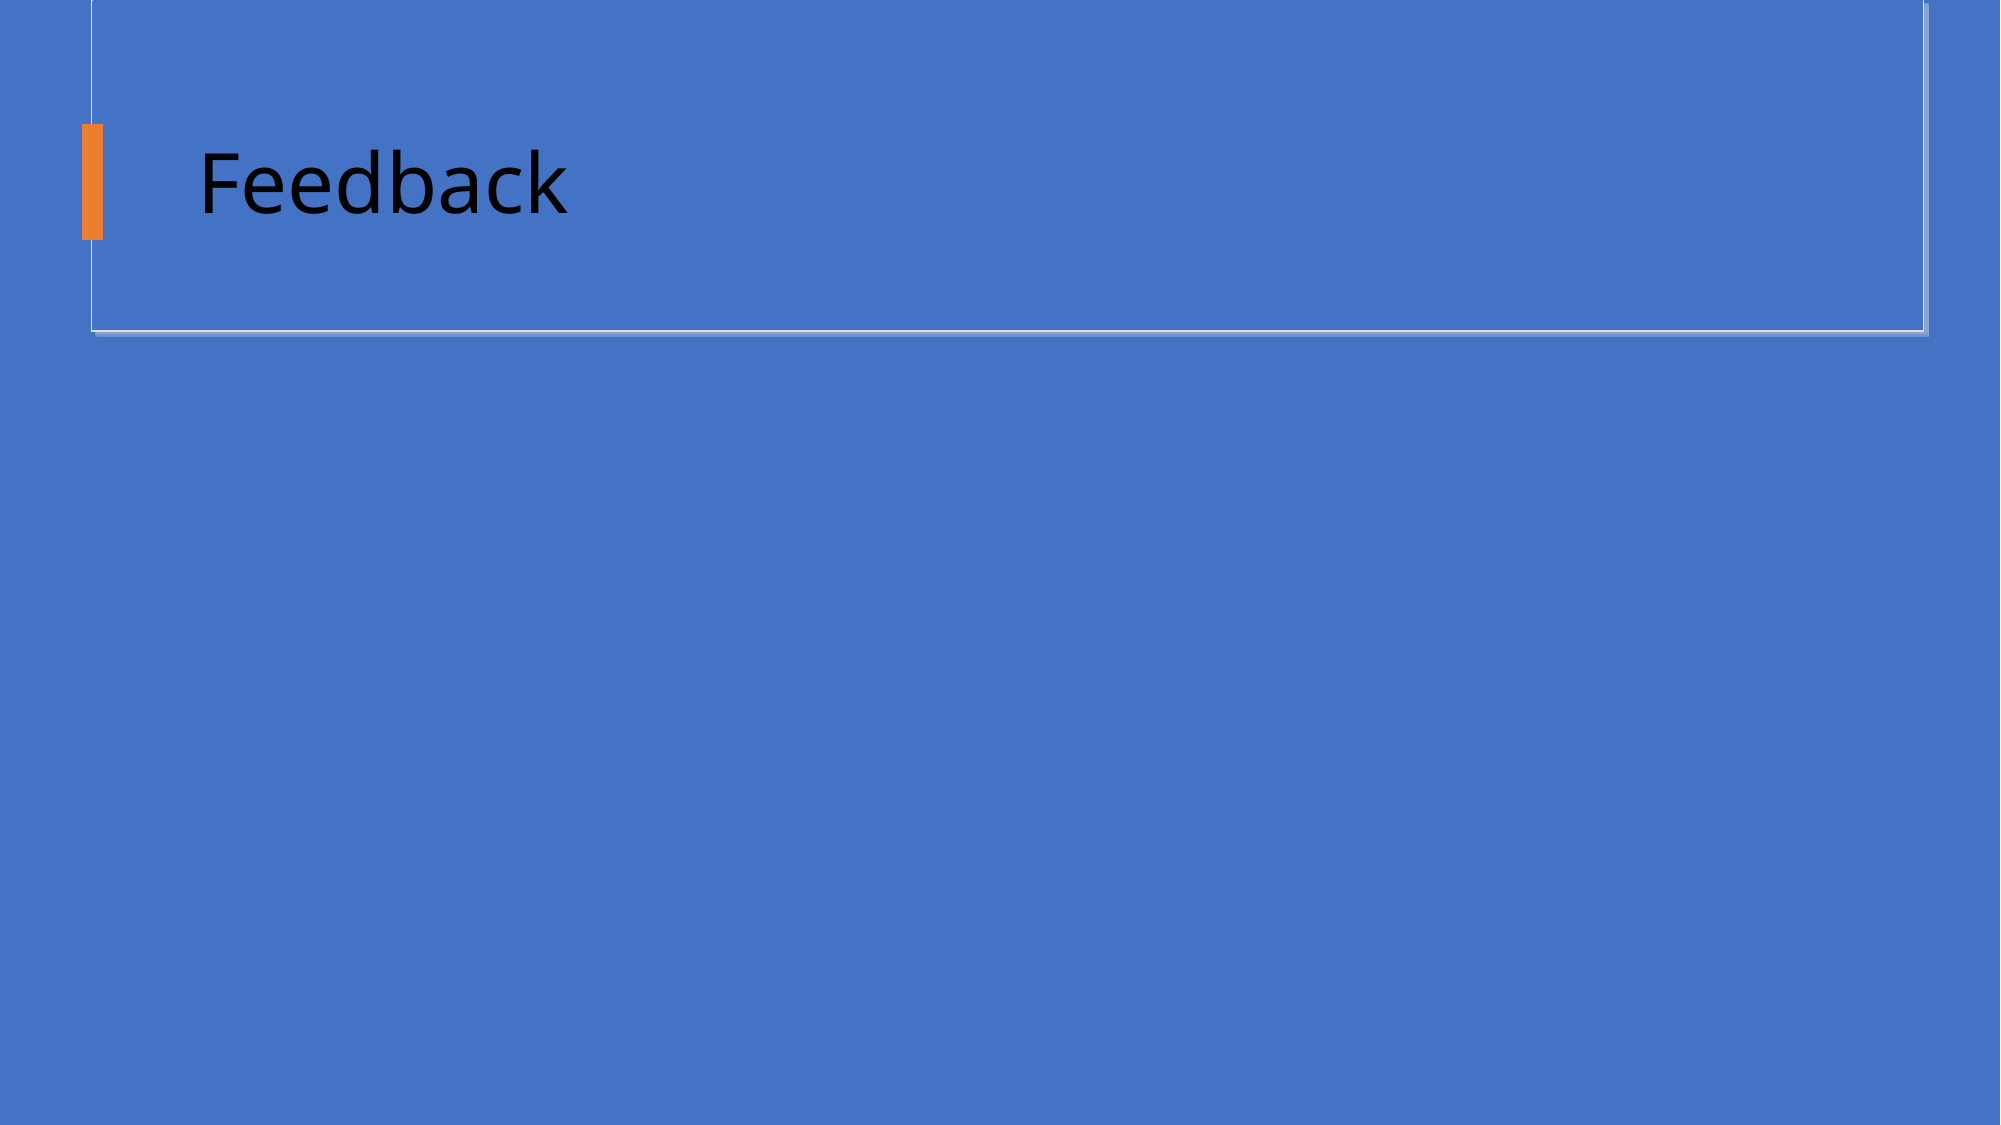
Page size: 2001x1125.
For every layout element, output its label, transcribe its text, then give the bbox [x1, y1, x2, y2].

text_box [0, 0, 2000, 1125]
title Feedback [183, 90, 1852, 284]
